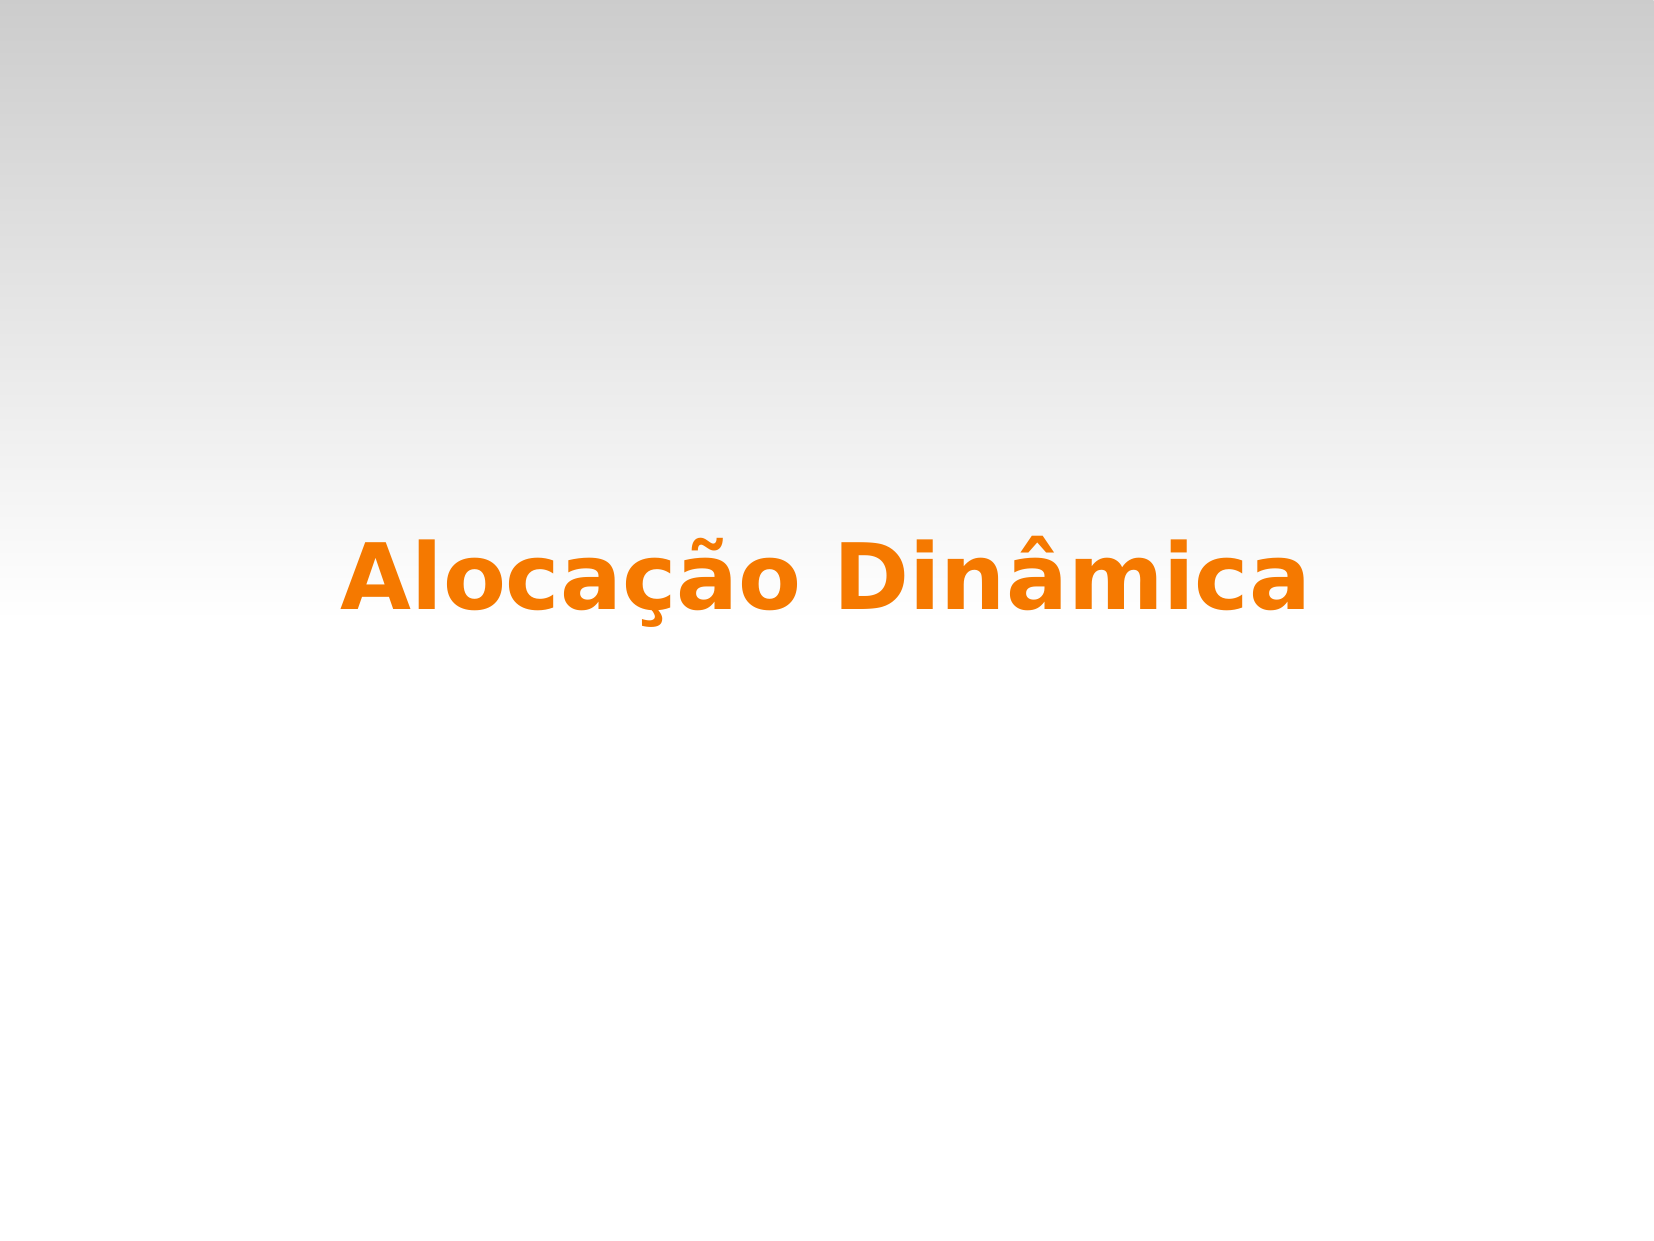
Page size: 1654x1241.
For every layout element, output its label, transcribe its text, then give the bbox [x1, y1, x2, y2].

title Alocação Dinâmica [82, 474, 1571, 682]
